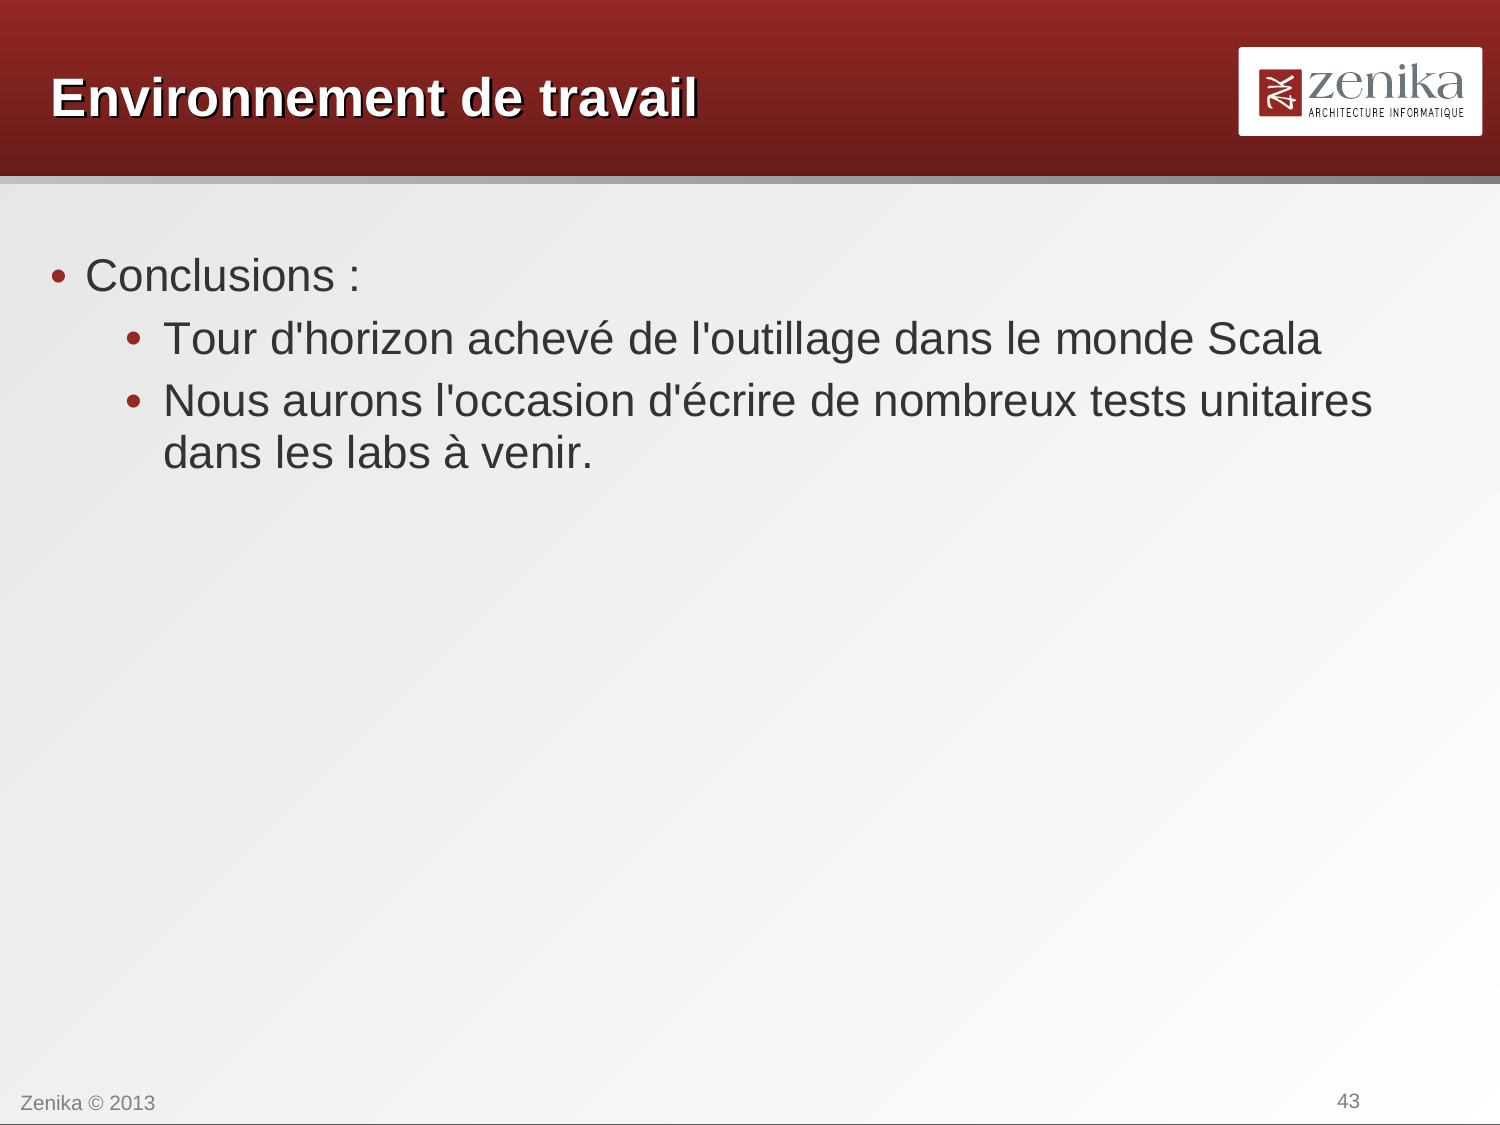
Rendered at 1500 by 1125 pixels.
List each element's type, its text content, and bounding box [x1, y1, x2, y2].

picture [1257, 58, 1464, 125]
title Environnement de travail [50, 15, 1206, 180]
list Conclusions : Tour d'horizon achevé de l'outillage dans le monde Scala Nous aurons l'occasion d'écrire de nombreux tests unitaires dans les labs à venir. [50, 249, 1435, 1079]
